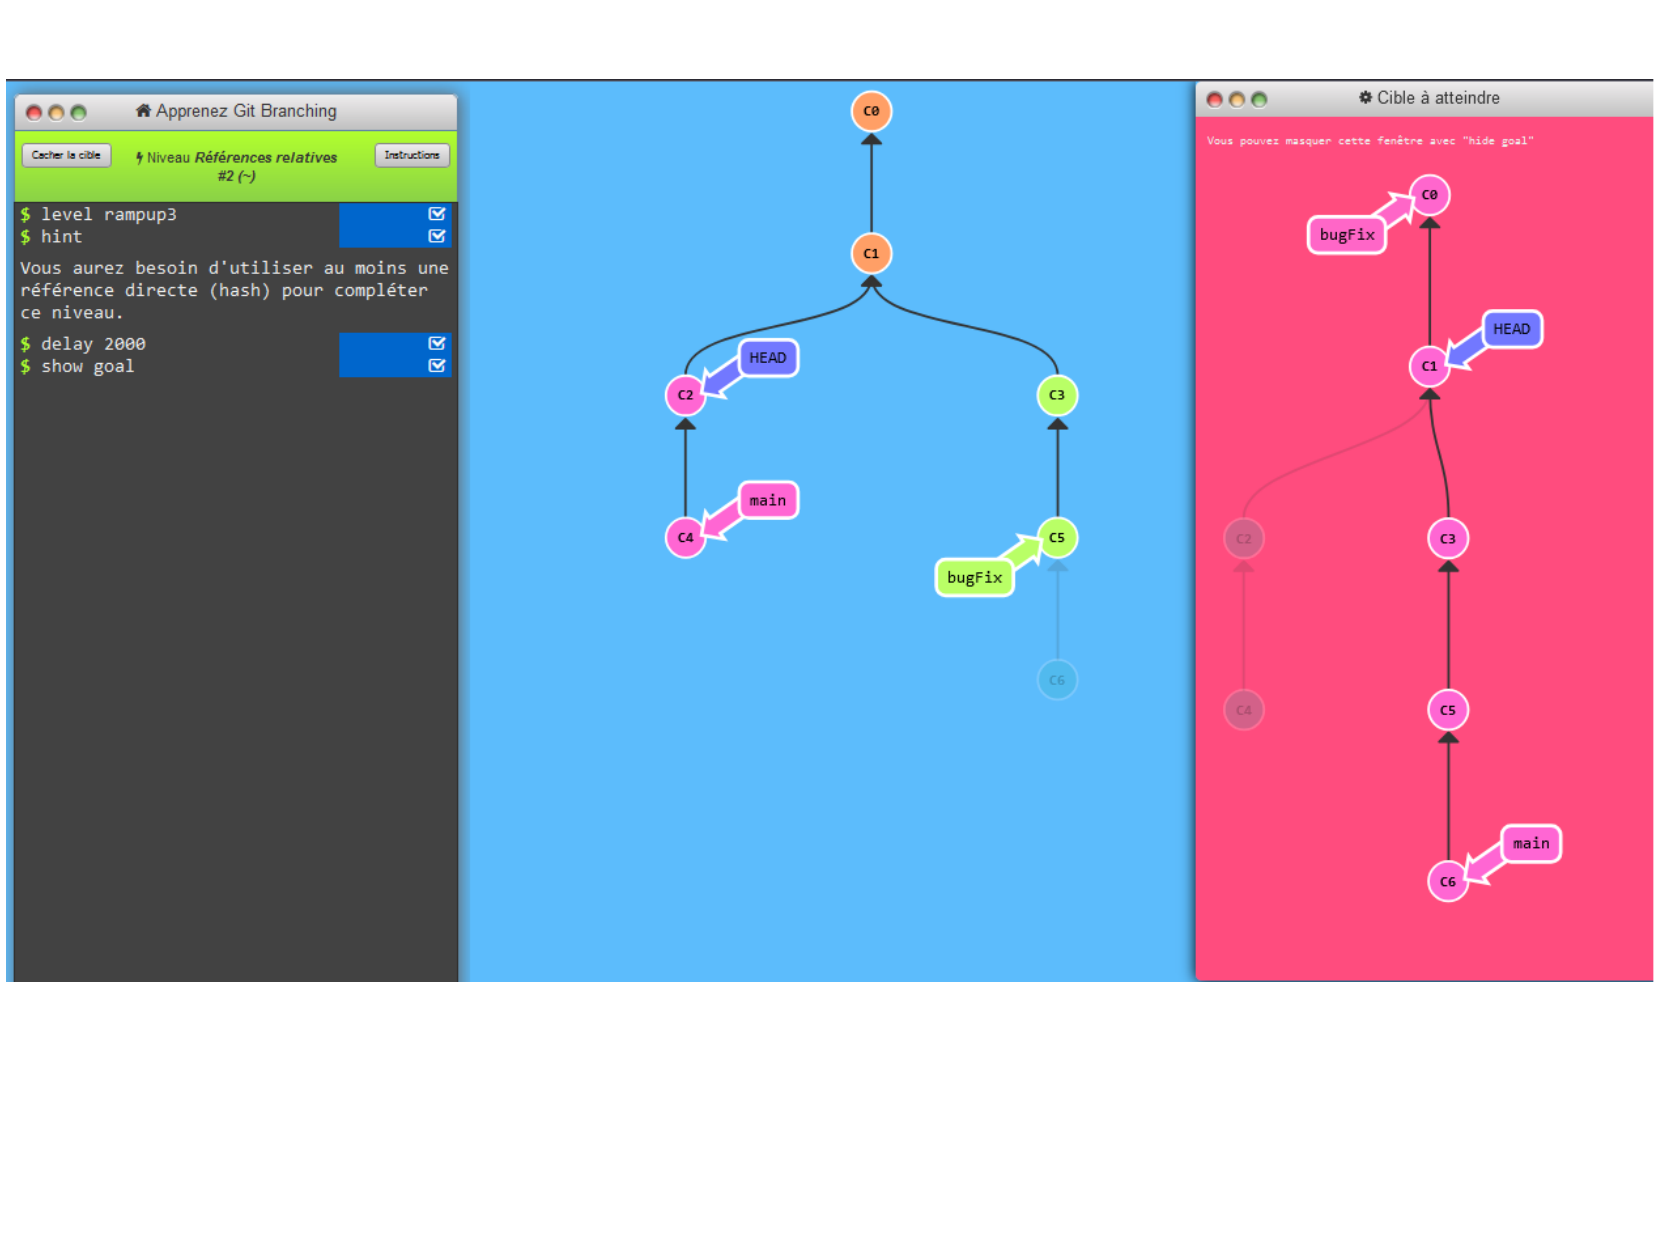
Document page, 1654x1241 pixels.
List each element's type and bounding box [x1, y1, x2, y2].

picture [6, 79, 1654, 982]
